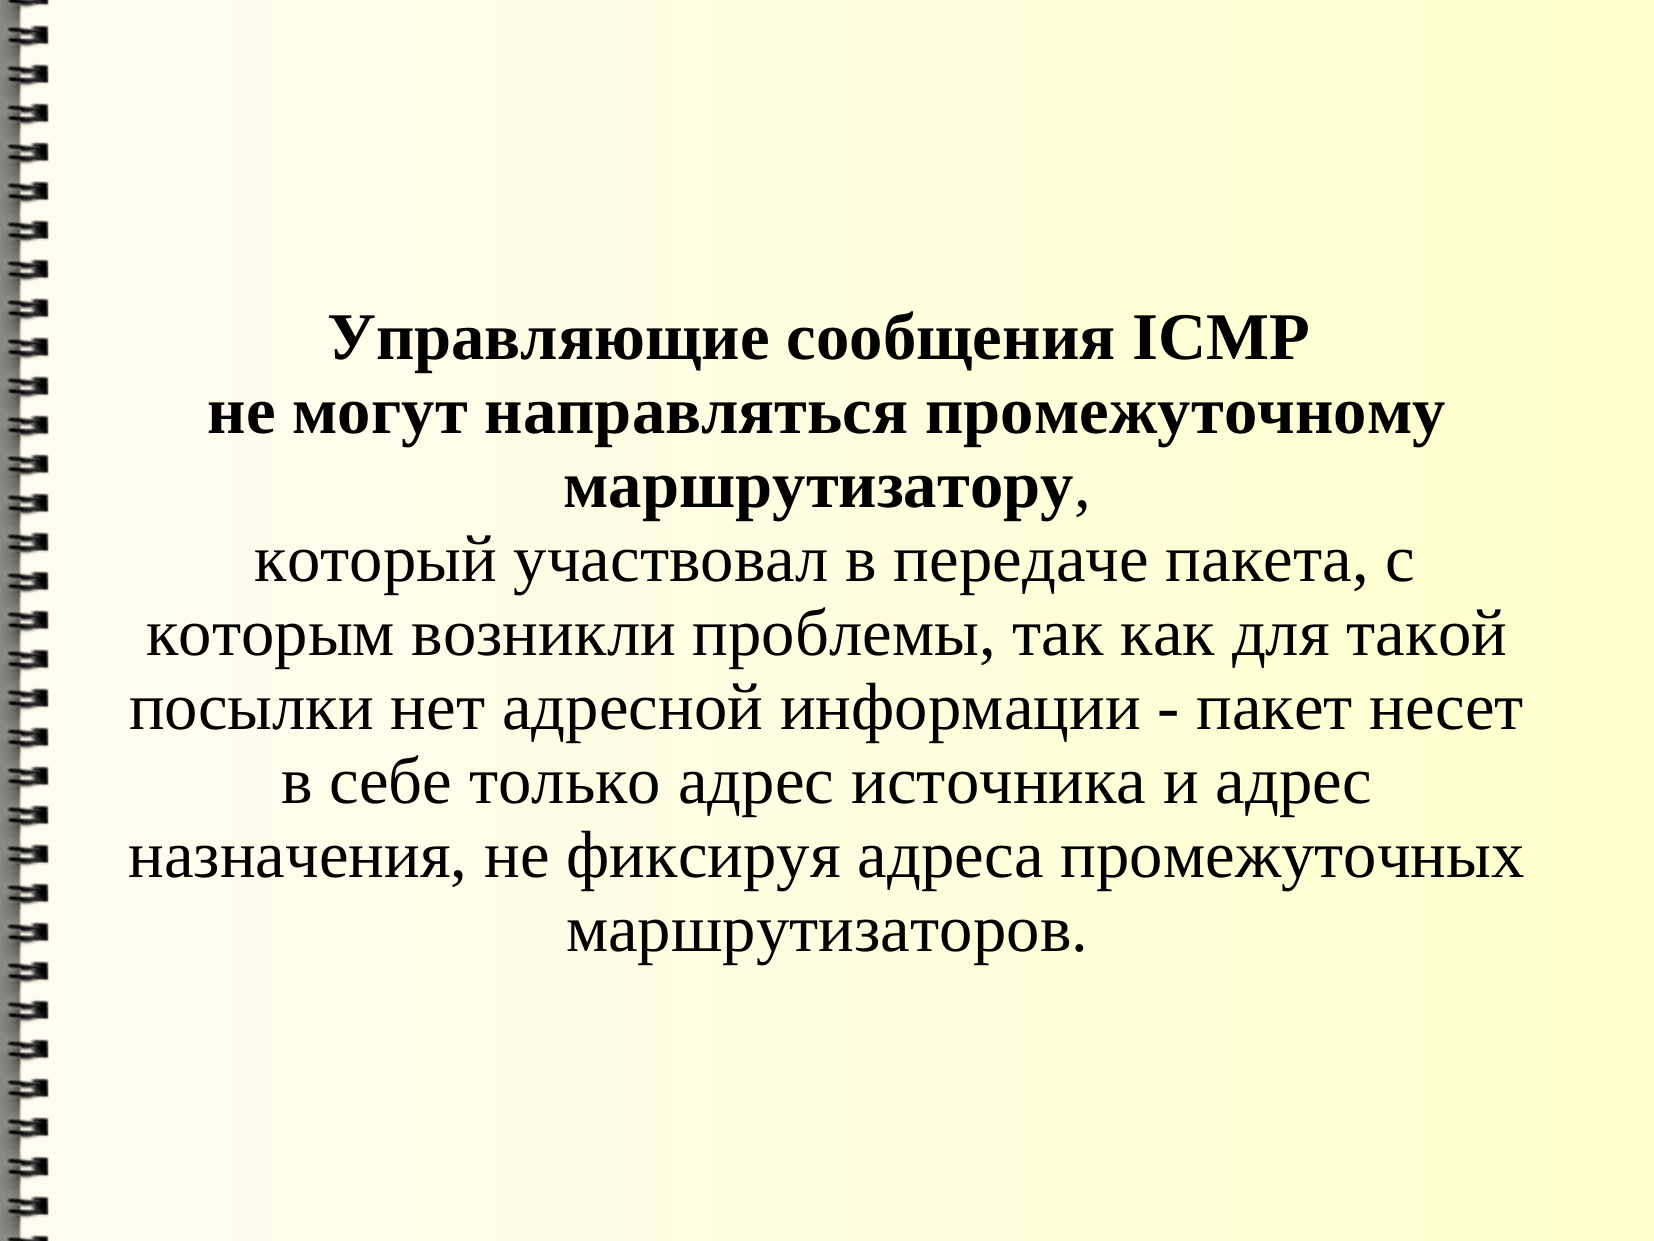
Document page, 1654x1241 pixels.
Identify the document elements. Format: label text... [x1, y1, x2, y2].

subtitle Управляющие сообщения ICMP не могут направляться промежуточному маршрутизатору, который участвовал в передаче пакета, с которым возникли проблемы, так как для такой посылки нет адресной информации - пакет несет в себе только адрес источника и адрес назначения, не фиксируя адреса промежуточных маршрутизаторов. [121, 110, 1534, 1156]
picture [0, 0, 1654, 1241]
